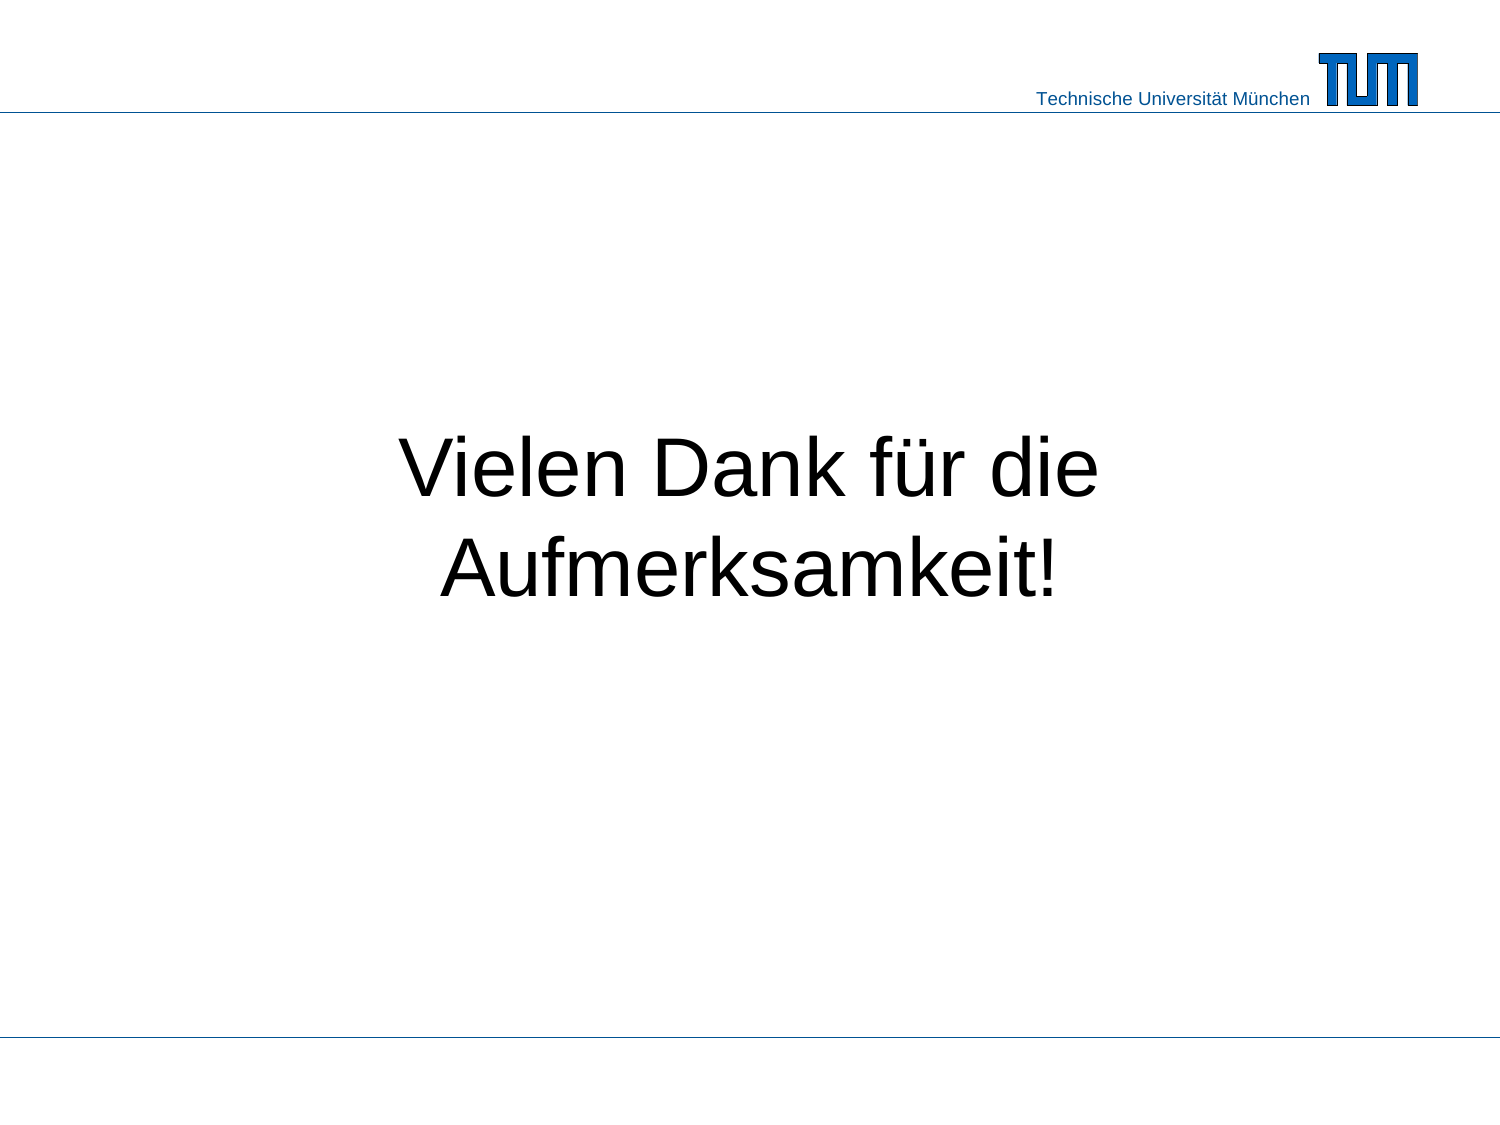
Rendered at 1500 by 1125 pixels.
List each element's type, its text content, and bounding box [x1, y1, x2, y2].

subtitle Vielen Dank für die Aufmerksamkeit! [83, 74, 1417, 953]
